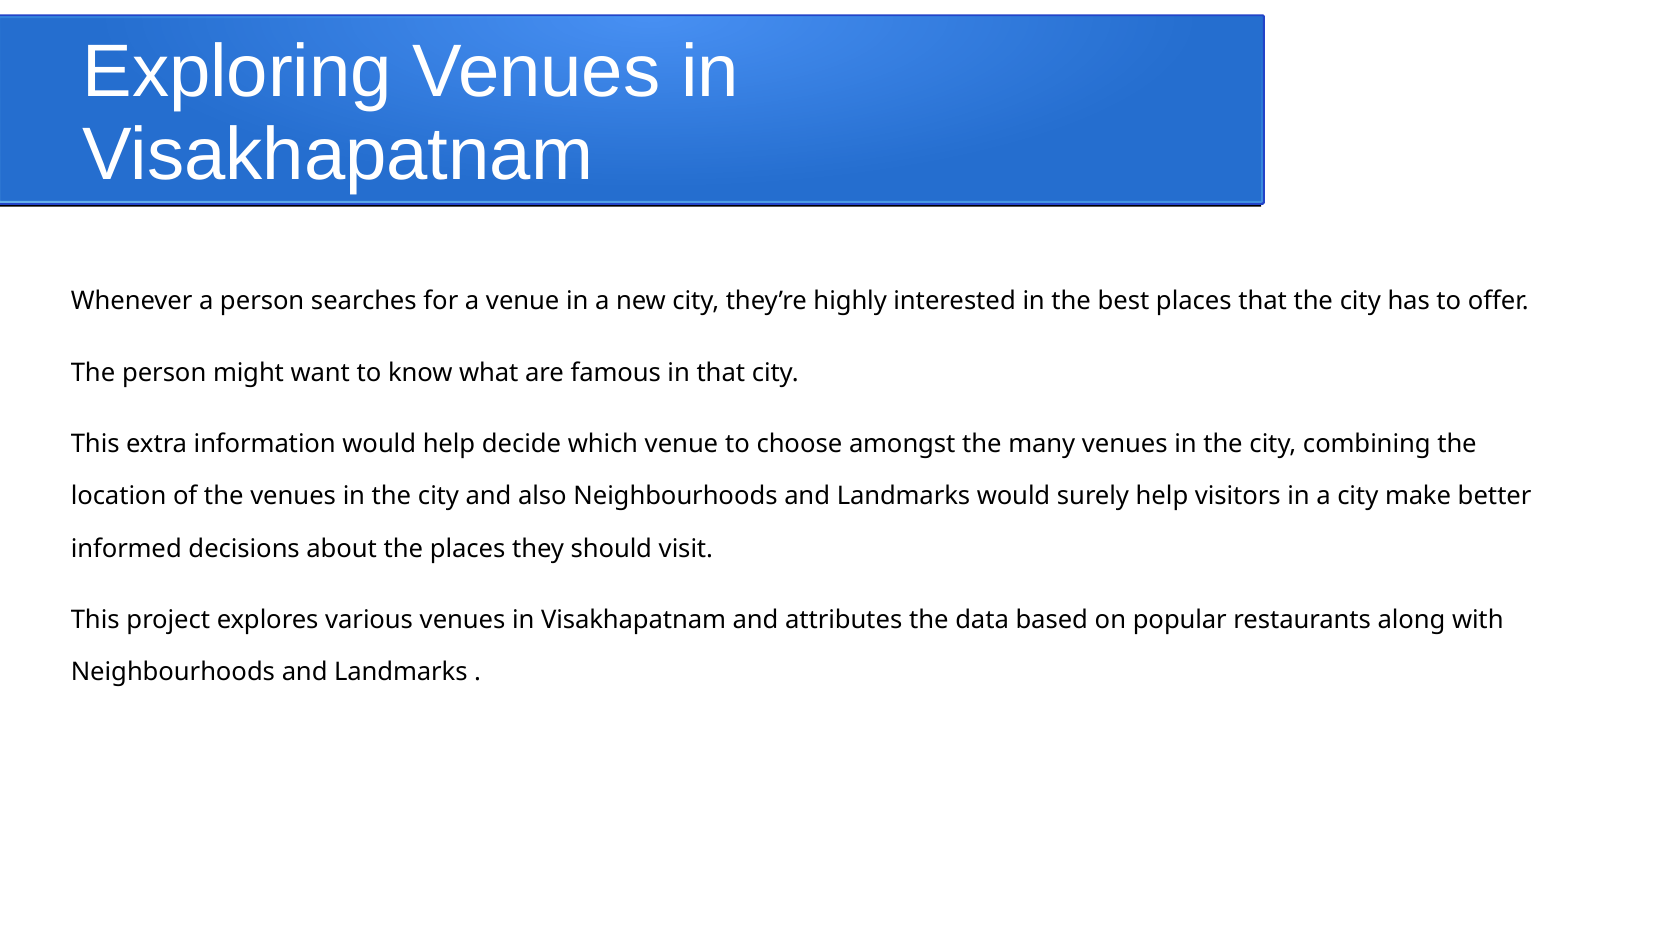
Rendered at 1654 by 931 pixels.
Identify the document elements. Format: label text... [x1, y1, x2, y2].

title Exploring Venues in Visakhapatnam [82, 29, 1235, 196]
list Whenever a person searches for a venue in a new city, they’re highly interested in the best places that the city has to offer. The person might want to know what are famous in that city. This extra information would help decide which venue to choose amongst the many venues in the city, combining the location of the venues in the city and also Neighbourhoods and Landmarks would surely help visitors in a city make better informed decisions about the places they should visit. This project explores various venues in Visakhapatnam and attributes the data based on popular restaurants along with Neighbourhoods and Landmarks . [70, 212, 1560, 753]
